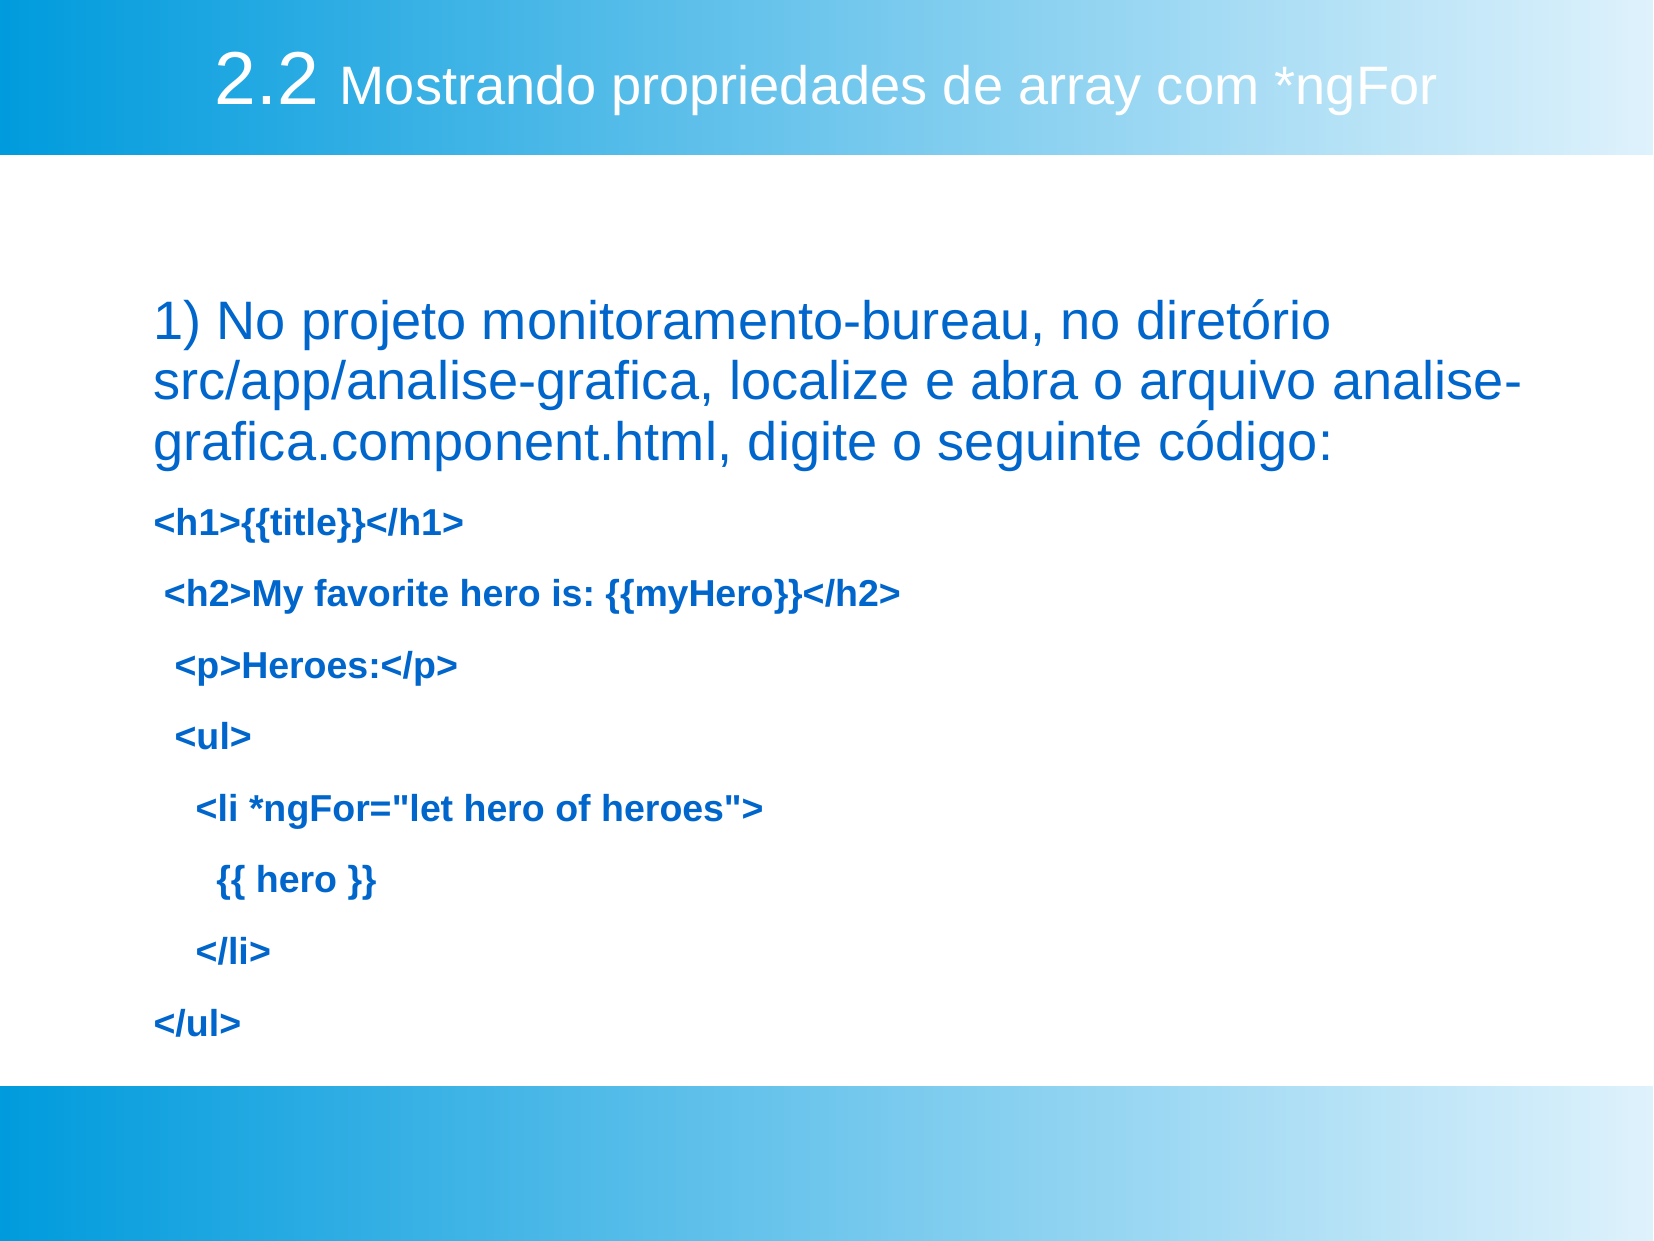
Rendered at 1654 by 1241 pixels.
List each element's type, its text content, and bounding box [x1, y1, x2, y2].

title 2.2 Mostrando propriedades de array com *ngFor [82, 5, 1571, 151]
list 1) No projeto monitoramento-bureau, no diretório src/app/analise-grafica, localize e abra o arquivo analise-grafica.component.html, digite o seguinte código: <h1>{{title}}</h1> <h2>My favorite hero is: {{myHero}}</h2> <p>Heroes:</p> <ul> <li *ngFor="let hero of heroes"> {{ hero }} </li> </ul> [82, 290, 1571, 1010]
